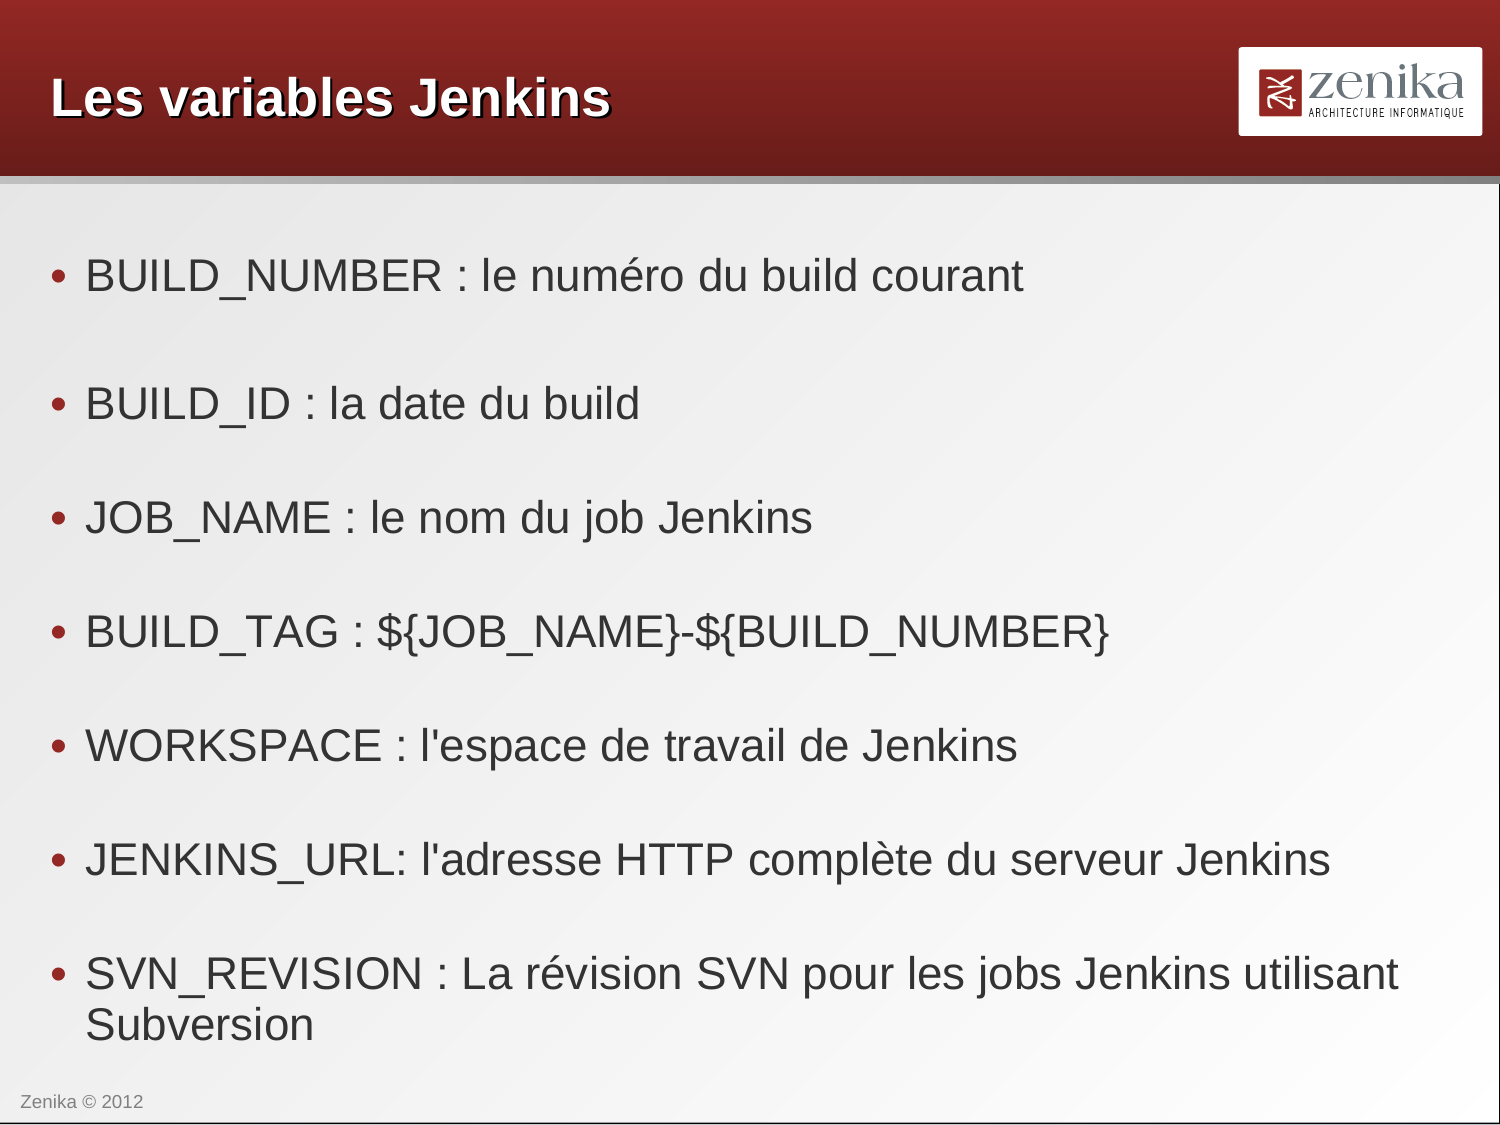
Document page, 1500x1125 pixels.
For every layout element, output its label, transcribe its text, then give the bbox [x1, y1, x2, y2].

list BUILD_NUMBER : le numéro du build courant BUILD_ID : la date du build JOB_NAME : le nom du job Jenkins BUILD_TAG : ${JOB_NAME}-${BUILD_NUMBER} WORKSPACE : l'espace de travail de Jenkins JENKINS_URL: l'adresse HTTP complète du serveur Jenkins SVN_REVISION : La révision SVN pour les jobs Jenkins utilisant Subversion [50, 249, 1435, 1064]
picture [1257, 58, 1464, 125]
title Les variables Jenkins [50, 22, 1206, 172]
